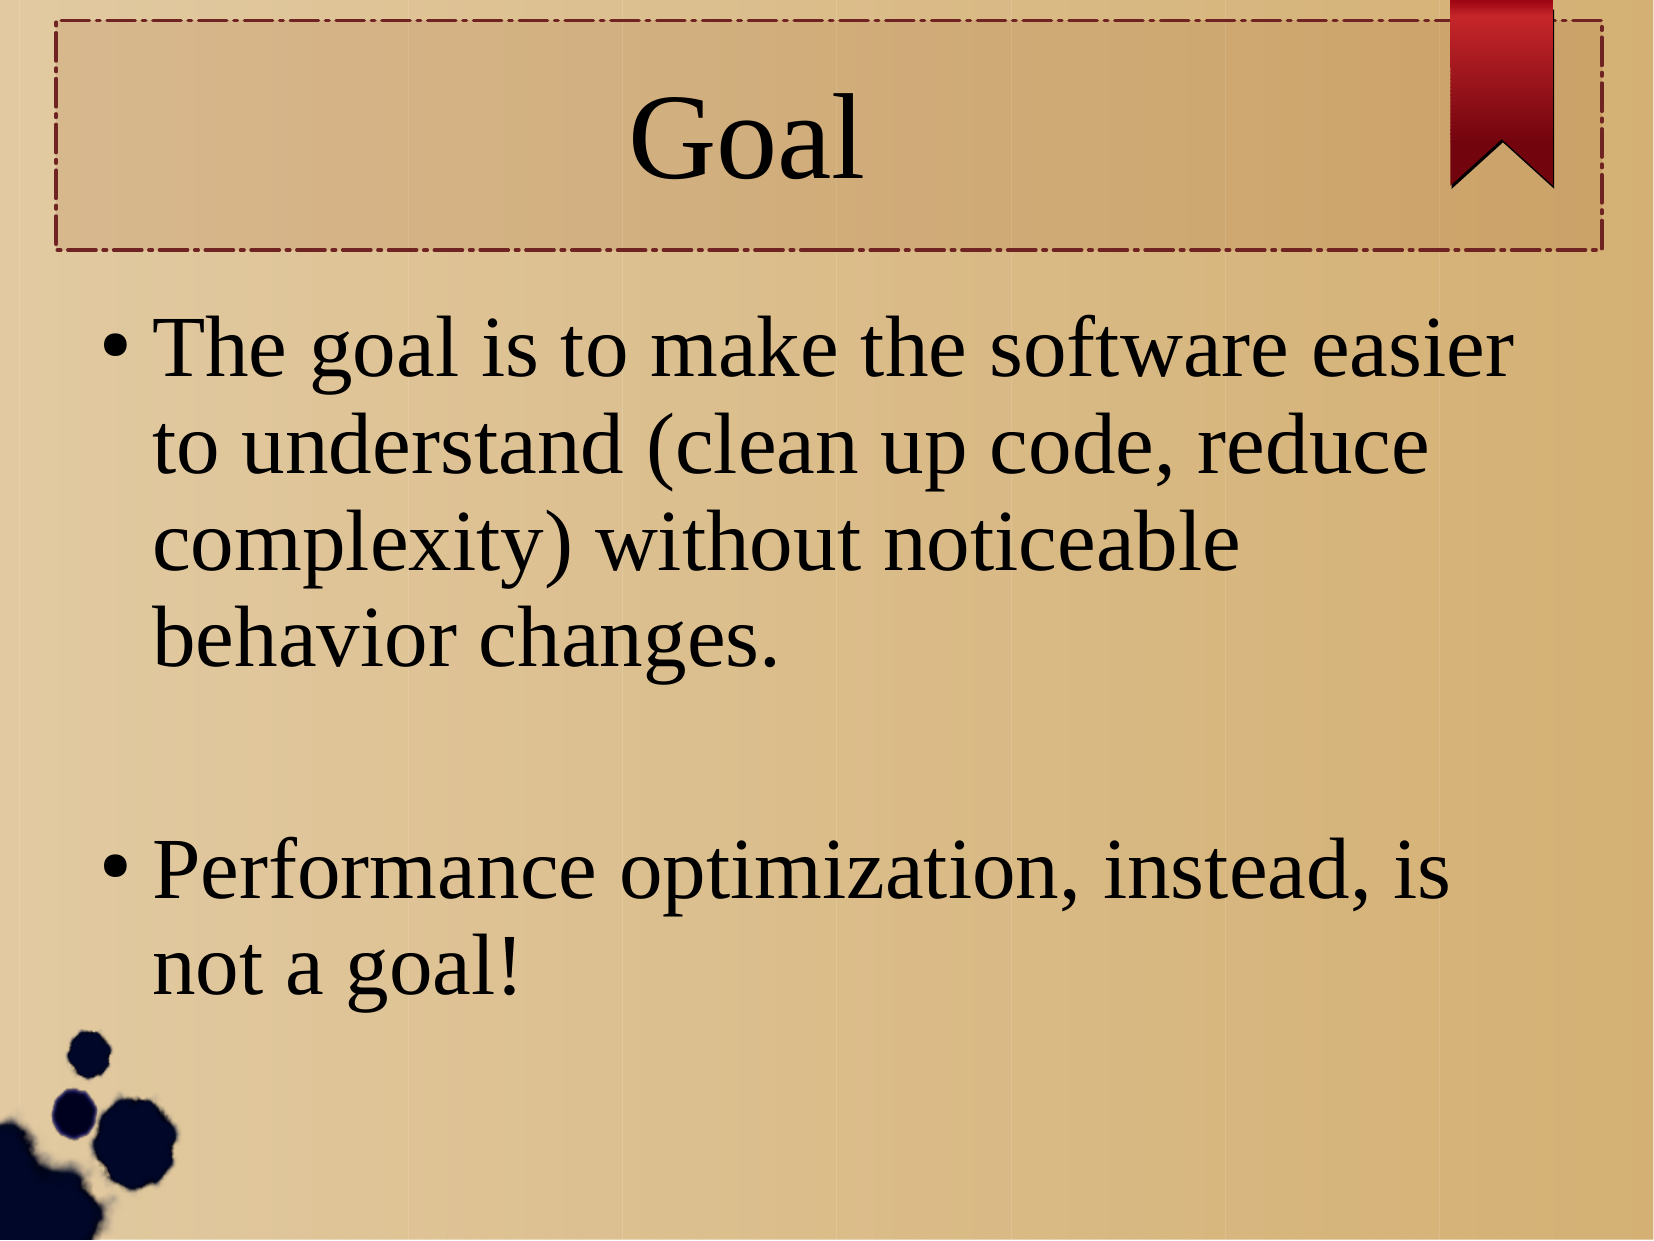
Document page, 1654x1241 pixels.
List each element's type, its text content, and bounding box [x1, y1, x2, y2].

list The goal is to make the software easier to understand (clean up code, reduce complexity) without noticeable behavior changes. Performance optimization, instead, is not a goal! [82, 299, 1571, 1019]
title Goal [82, 47, 1412, 229]
